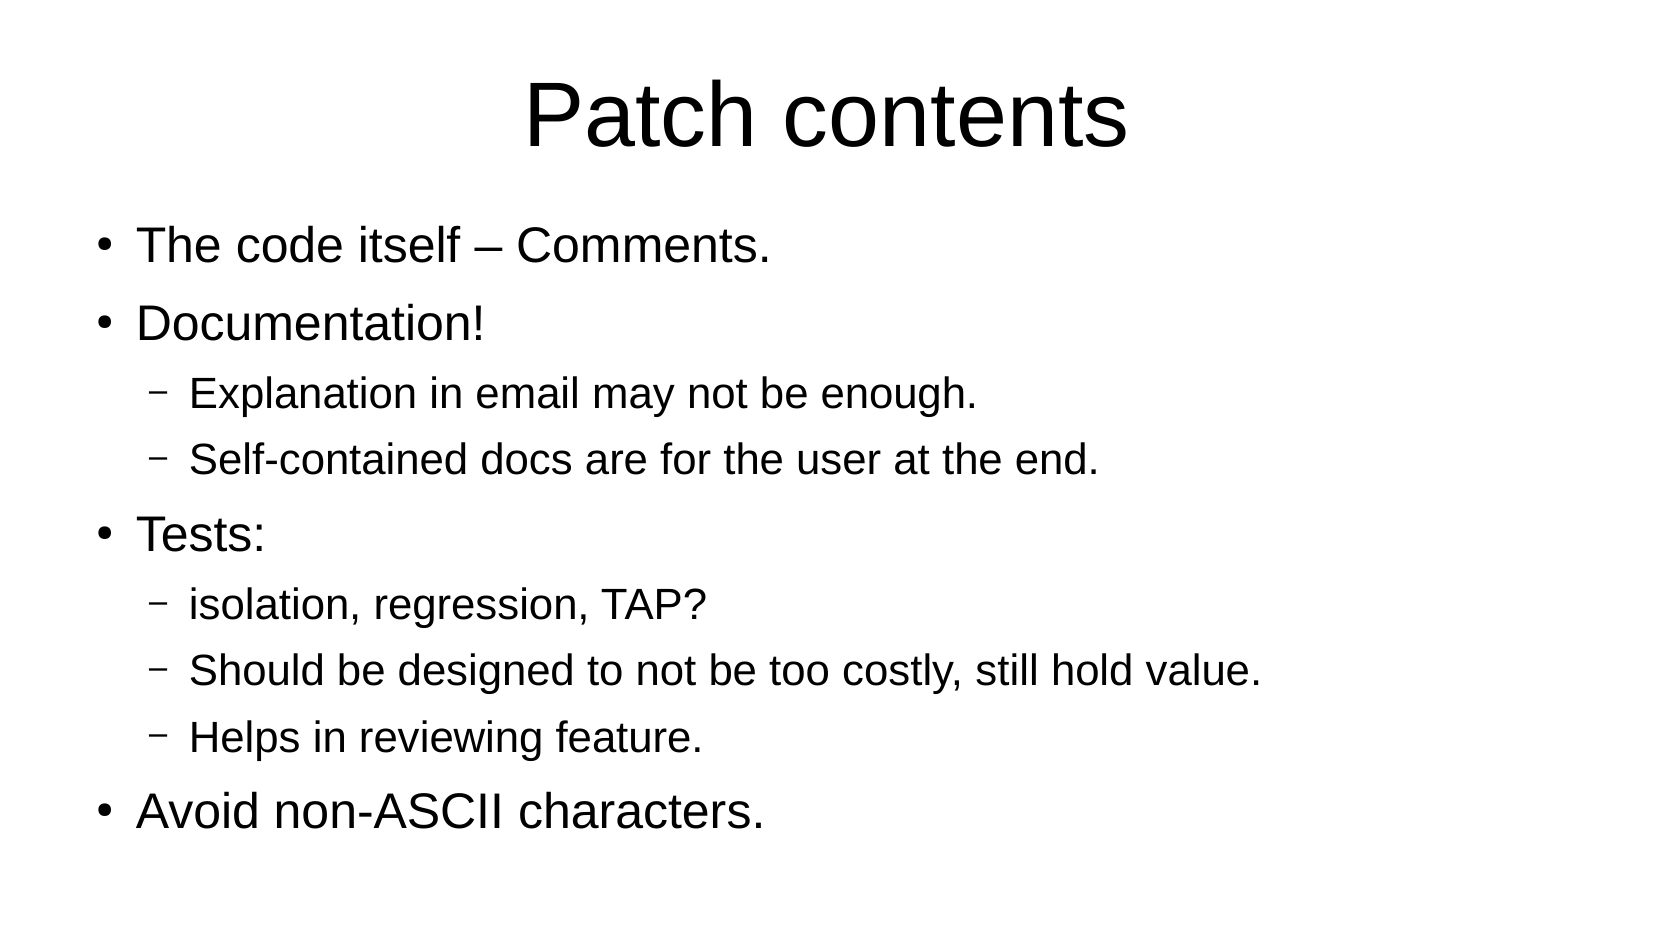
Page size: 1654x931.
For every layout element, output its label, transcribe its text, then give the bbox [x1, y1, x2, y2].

title Patch contents [82, 37, 1571, 193]
list The code itself – Comments. Documentation! Explanation in email may not be enough. Self-contained docs are for the user at the end. Tests: isolation, regression, TAP? Should be designed to not be too costly, still hold value. Helps in reviewing feature. Avoid non-ASCII characters. [82, 217, 1571, 841]
